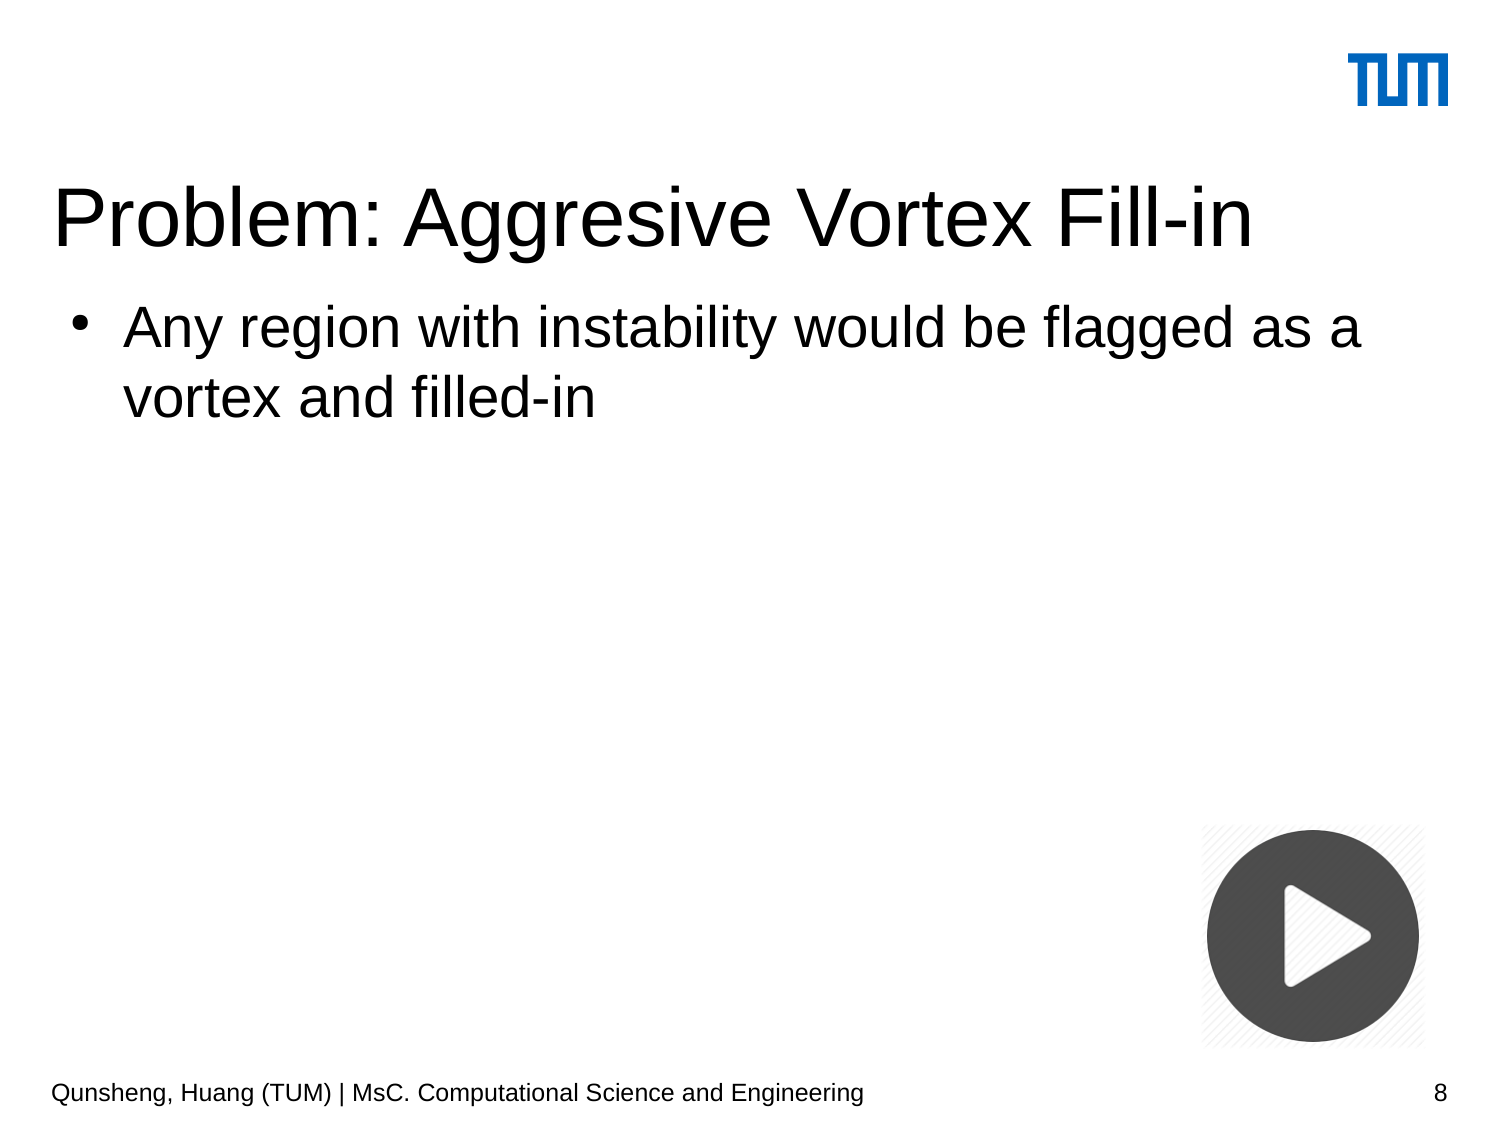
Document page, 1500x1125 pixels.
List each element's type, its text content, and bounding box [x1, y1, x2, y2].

slide_number <number> [1111, 1061, 1448, 1122]
picture [1200, 823, 1426, 1049]
title Problem: Aggresive Vortex Fill-in [52, 163, 1449, 231]
list Any region with instability would be flagged as a vortex and filled-in [52, 289, 1449, 1060]
